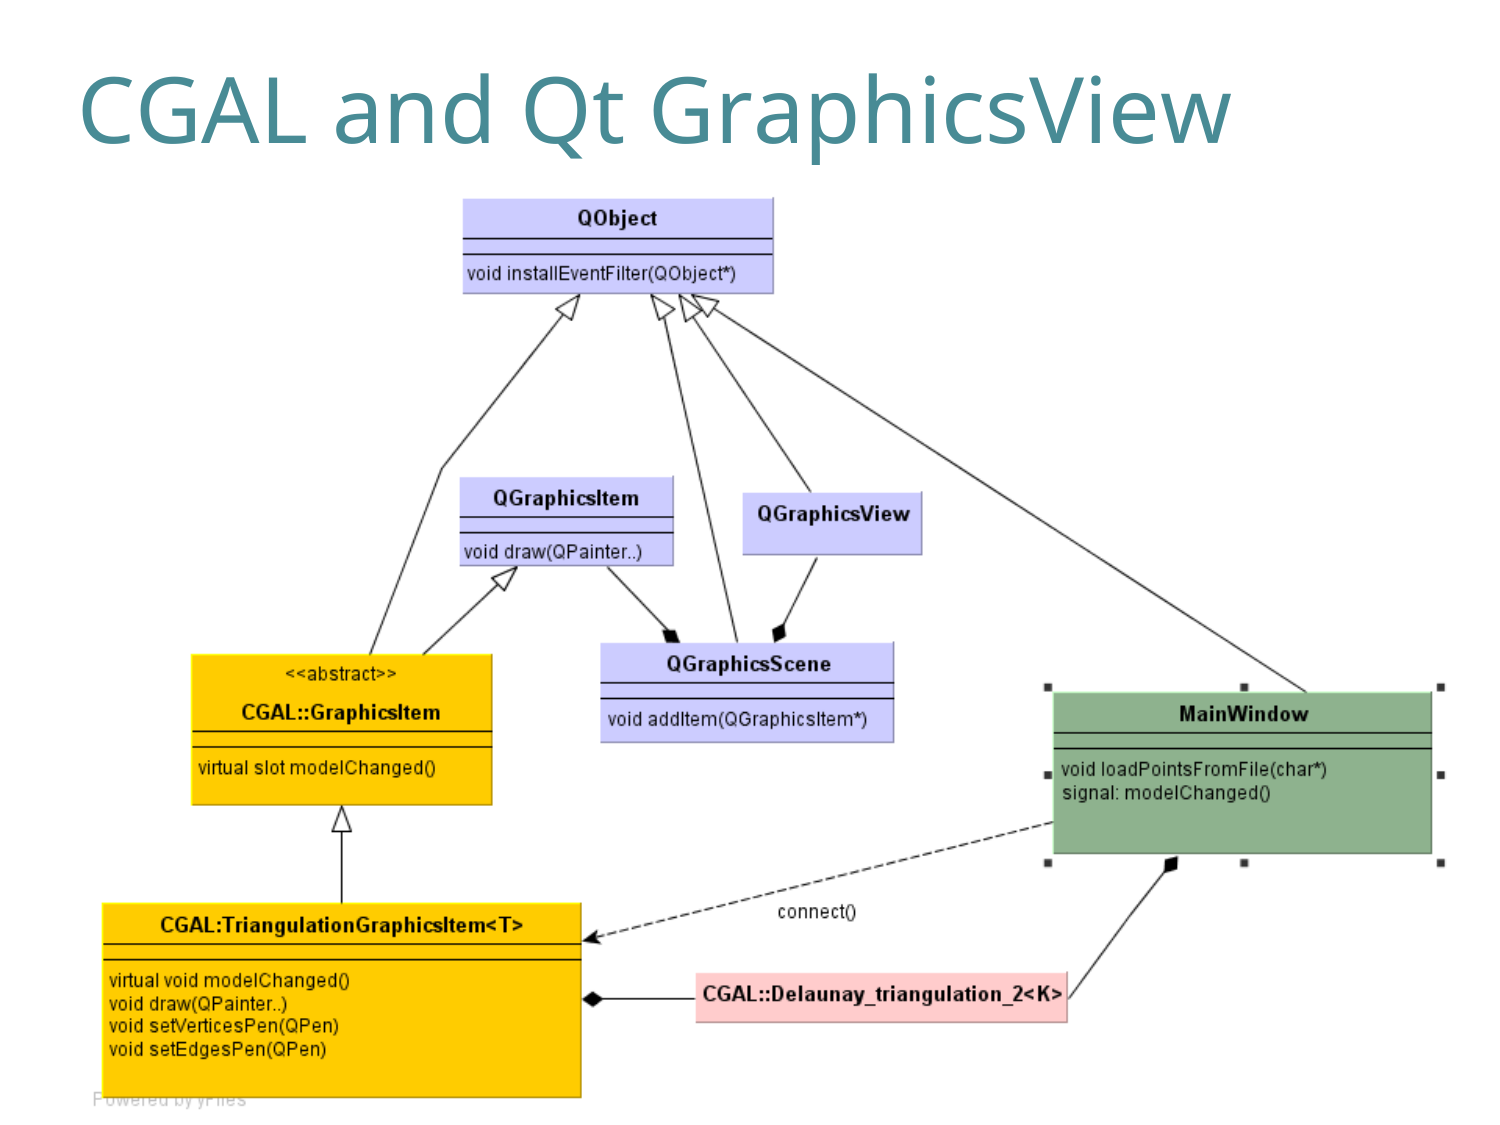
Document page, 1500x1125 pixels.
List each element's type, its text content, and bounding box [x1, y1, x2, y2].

title CGAL and Qt GraphicsView [62, 37, 1393, 225]
picture [77, 174, 1459, 1125]
